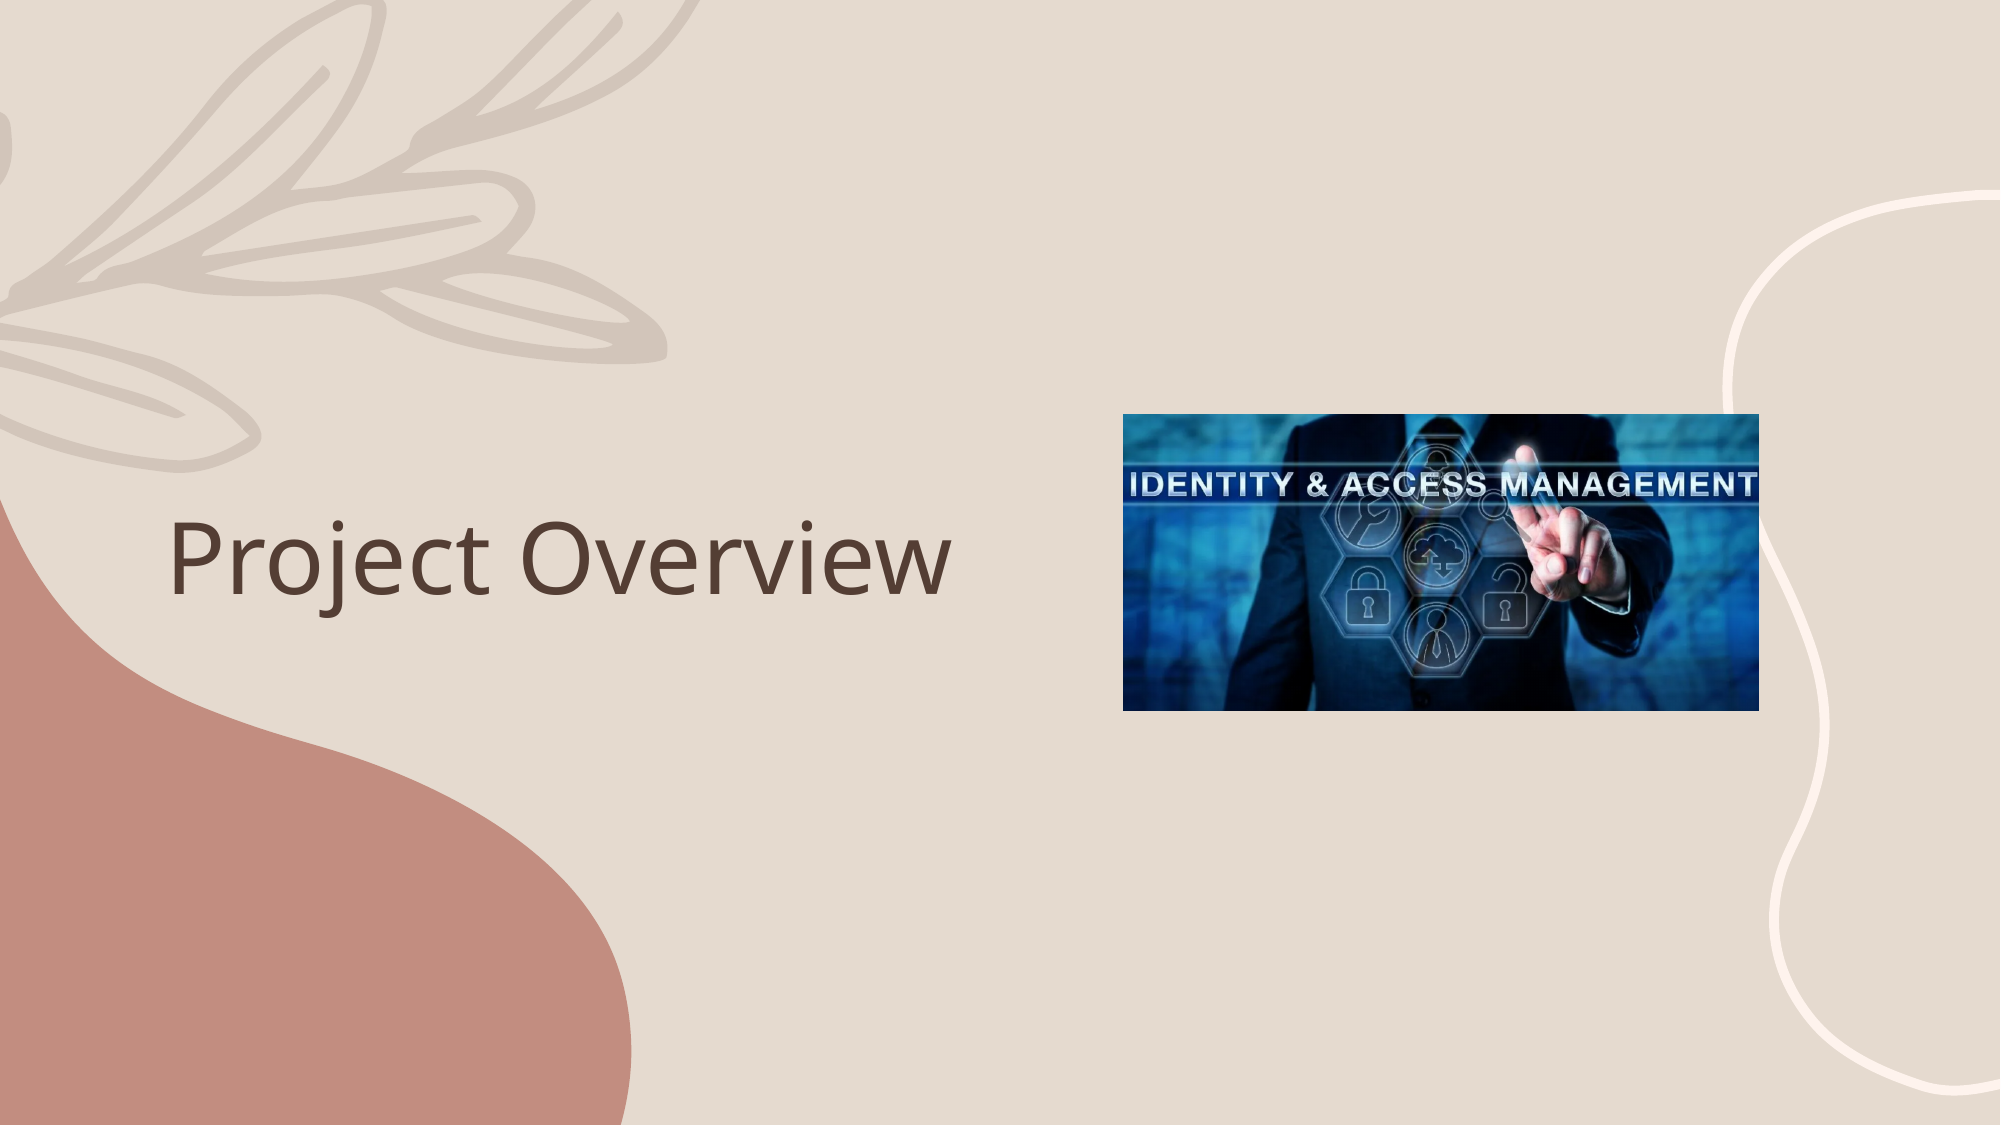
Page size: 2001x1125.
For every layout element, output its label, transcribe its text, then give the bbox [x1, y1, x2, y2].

title Project Overview [150, 149, 1076, 976]
picture [1123, 414, 1759, 711]
